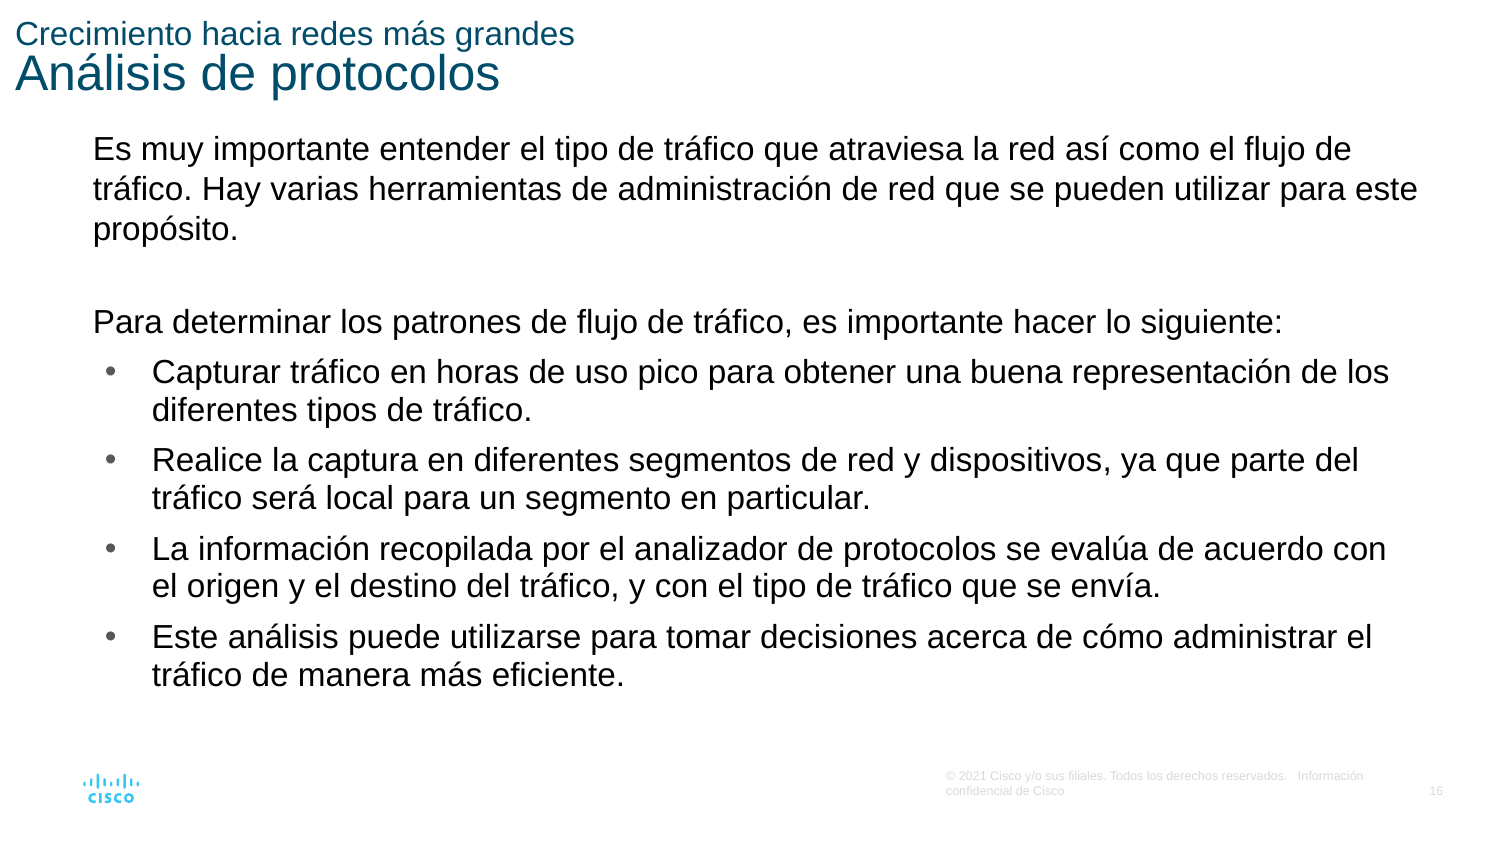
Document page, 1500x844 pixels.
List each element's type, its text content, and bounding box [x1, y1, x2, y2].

title Crecimiento hacia redes más grandes Análisis de protocolos [0, 0, 1369, 121]
list Es muy importante entender el tipo de tráfico que atraviesa la red así como el flujo de tráfico. Hay varias herramientas de administración de red que se pueden utilizar para este propósito. Para determinar los patrones de flujo de tráfico, es importante hacer lo siguiente: Capturar tráfico en horas de uso pico para obtener una buena representación de los diferentes tipos de tráfico. Realice la captura en diferentes segmentos de red y dispositivos, ya que parte del tráfico será local para un segmento en particular. La información recopilada por el analizador de protocolos se evalúa de acuerdo con el origen y el destino del tráfico, y con el tipo de tráfico que se envía. Este análisis puede utilizarse para tomar decisiones acerca de cómo administrar el tráfico de manera más eficiente. [77, 120, 1437, 726]
